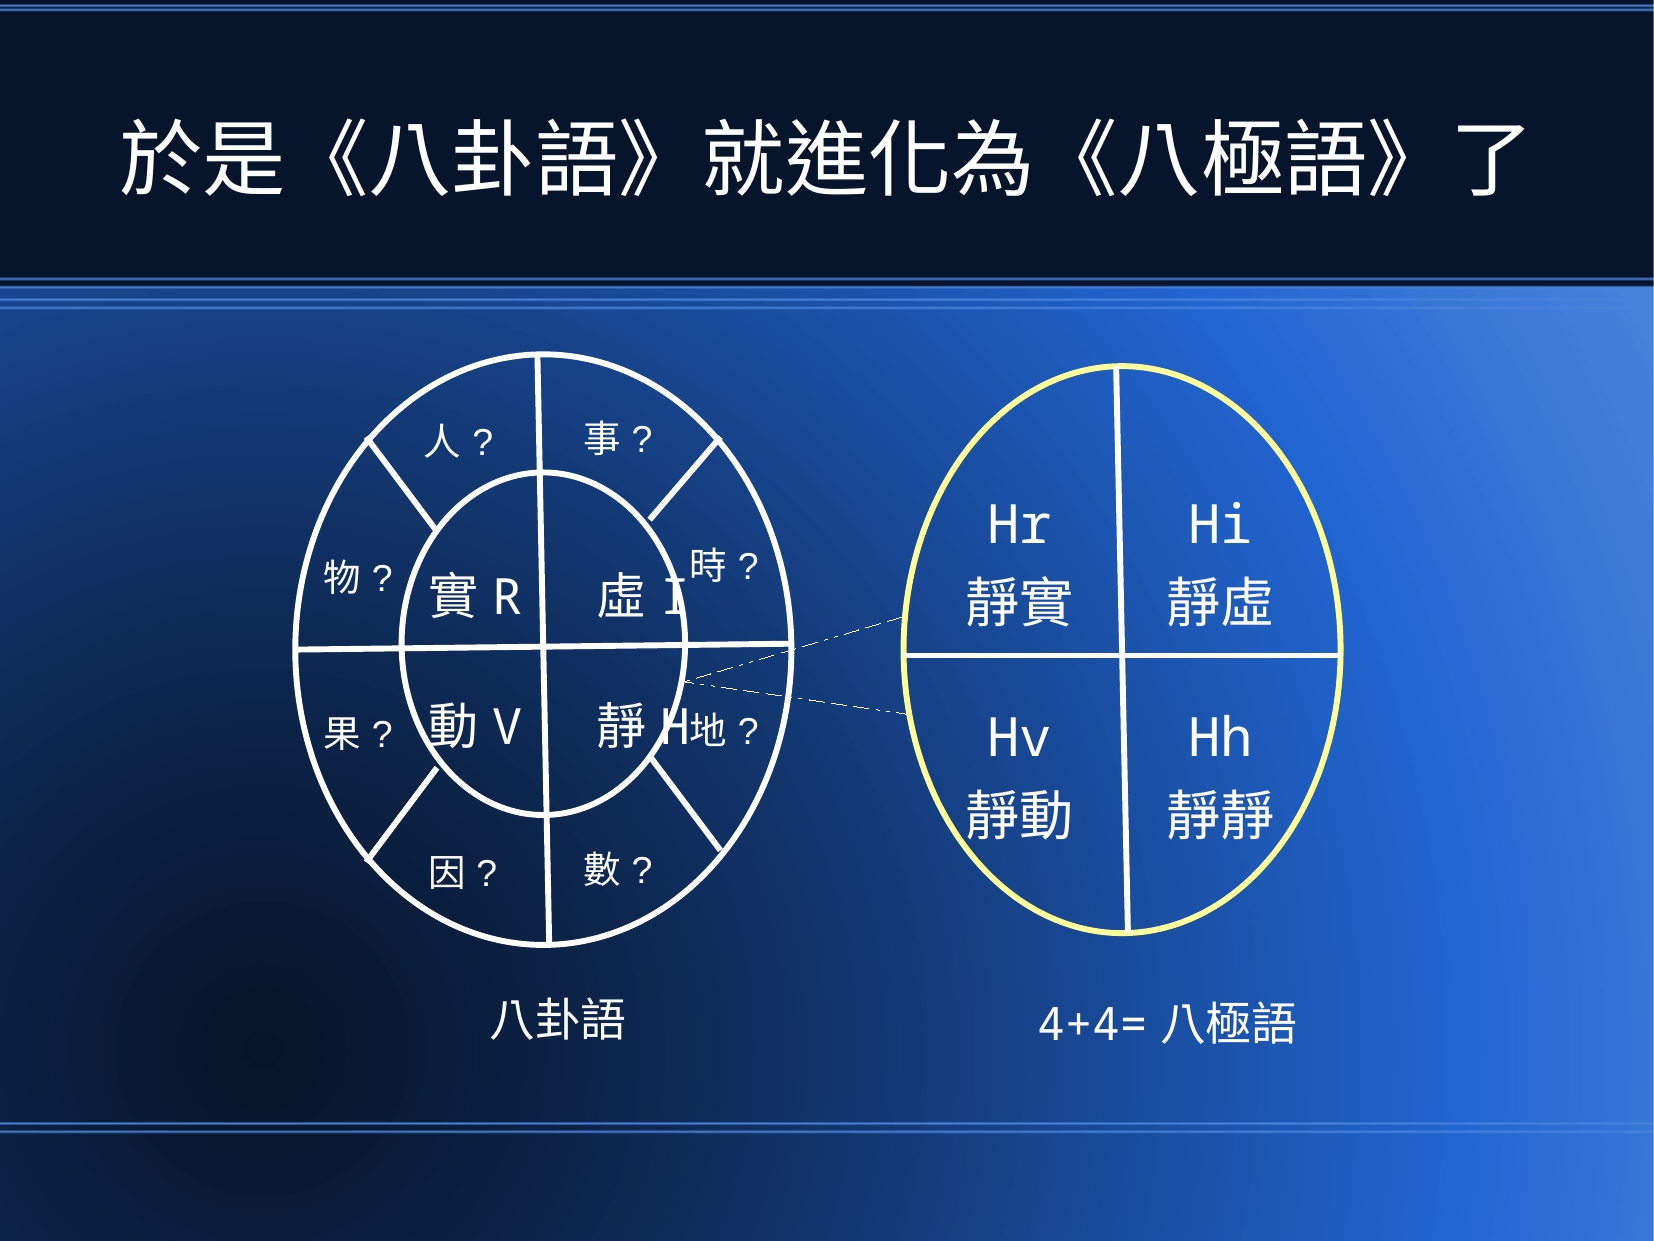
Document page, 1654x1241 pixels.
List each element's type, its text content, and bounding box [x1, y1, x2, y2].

text_box Hv 靜動 [950, 690, 1093, 866]
text_box 事? [568, 401, 666, 464]
text_box 八卦語 [474, 975, 643, 1046]
text_box 地? [674, 694, 773, 756]
text_box 人? [409, 404, 507, 467]
title 於是《八卦語》就進化為《八極語》了 [82, 49, 1571, 257]
text_box 物? [308, 540, 407, 603]
text_box 實R 虛I [413, 548, 540, 644]
text_box 果? [308, 696, 407, 759]
text_box 實R 虛I [545, 548, 686, 644]
text_box Hh 靜靜 [1151, 690, 1294, 866]
text_box 動V 靜H [413, 679, 542, 774]
text_box Hr 靜實 [950, 478, 1093, 654]
text_box 動V 靜H [547, 679, 721, 774]
text_box 因? [413, 835, 511, 898]
text_box 時? [674, 528, 773, 591]
picture [0, 0, 1654, 1241]
text_box Hi 靜虛 [1151, 478, 1294, 654]
text_box 數? [568, 832, 666, 895]
text_box 4+4=八極語 [1022, 980, 1294, 1050]
